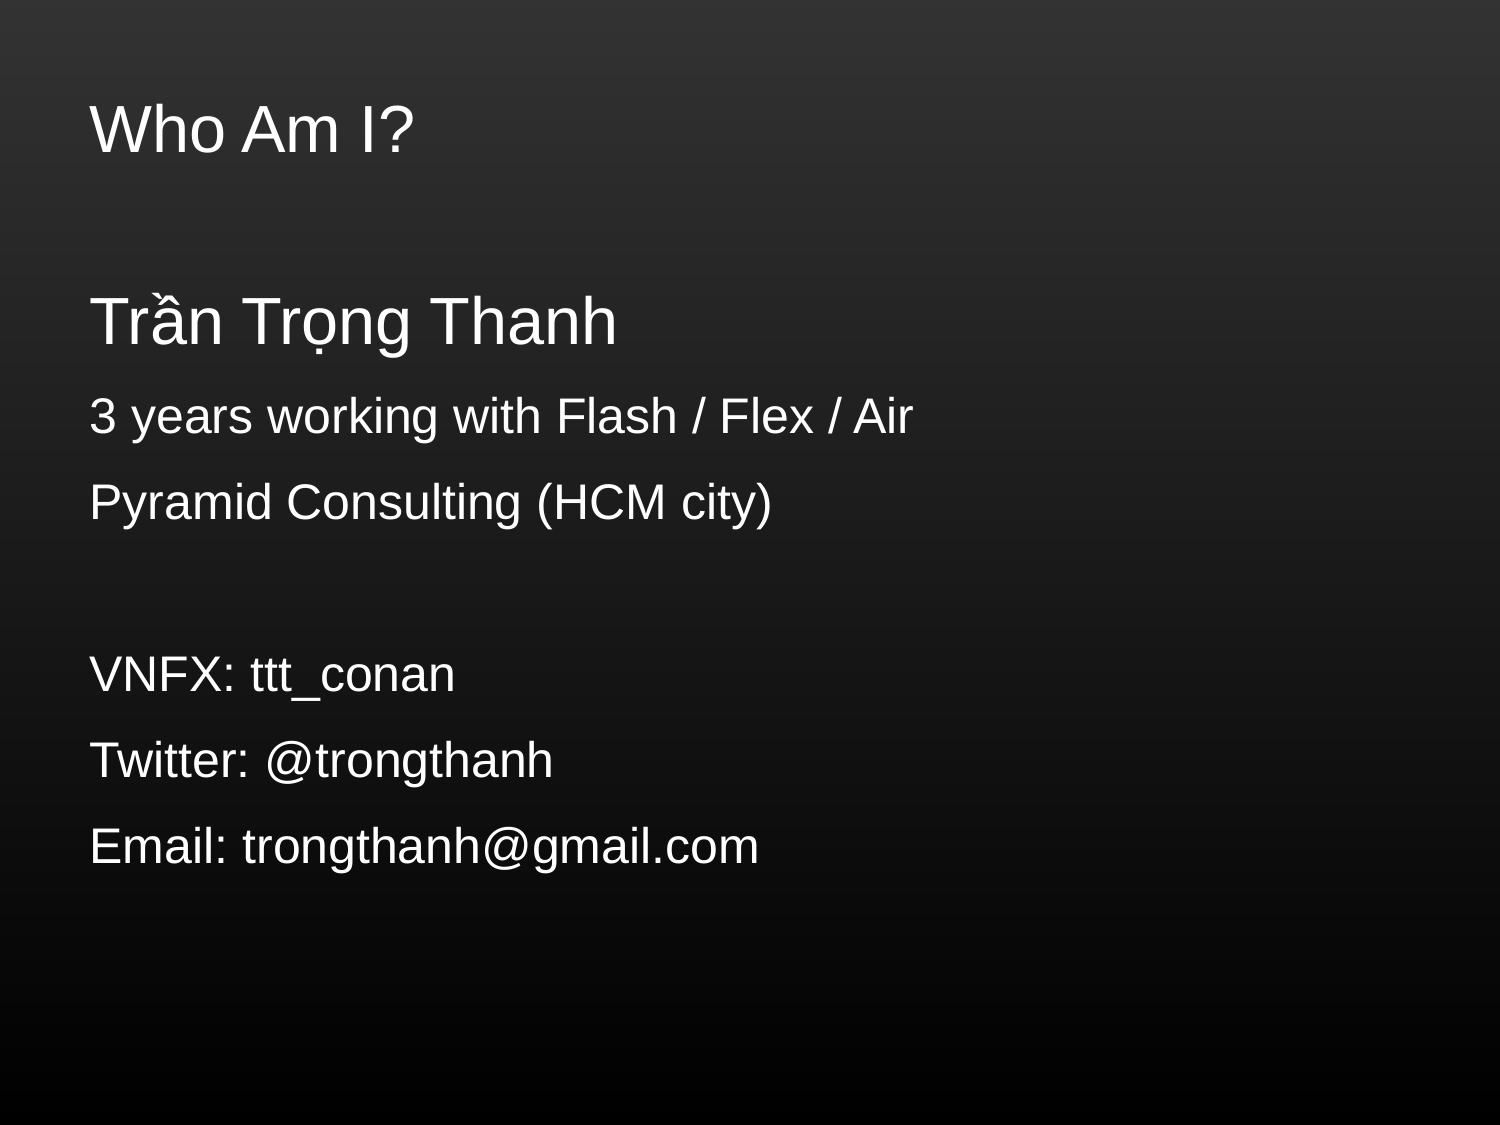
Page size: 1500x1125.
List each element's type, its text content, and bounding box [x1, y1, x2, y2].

subtitle Who Am I? Trần Trọng Thanh 3 years working with Flash / Flex / Air Pyramid Consulting (HCM city) VNFX: ttt_conan Twitter: @trongthanh Email: trongthanh@gmail.com [75, 78, 1008, 882]
